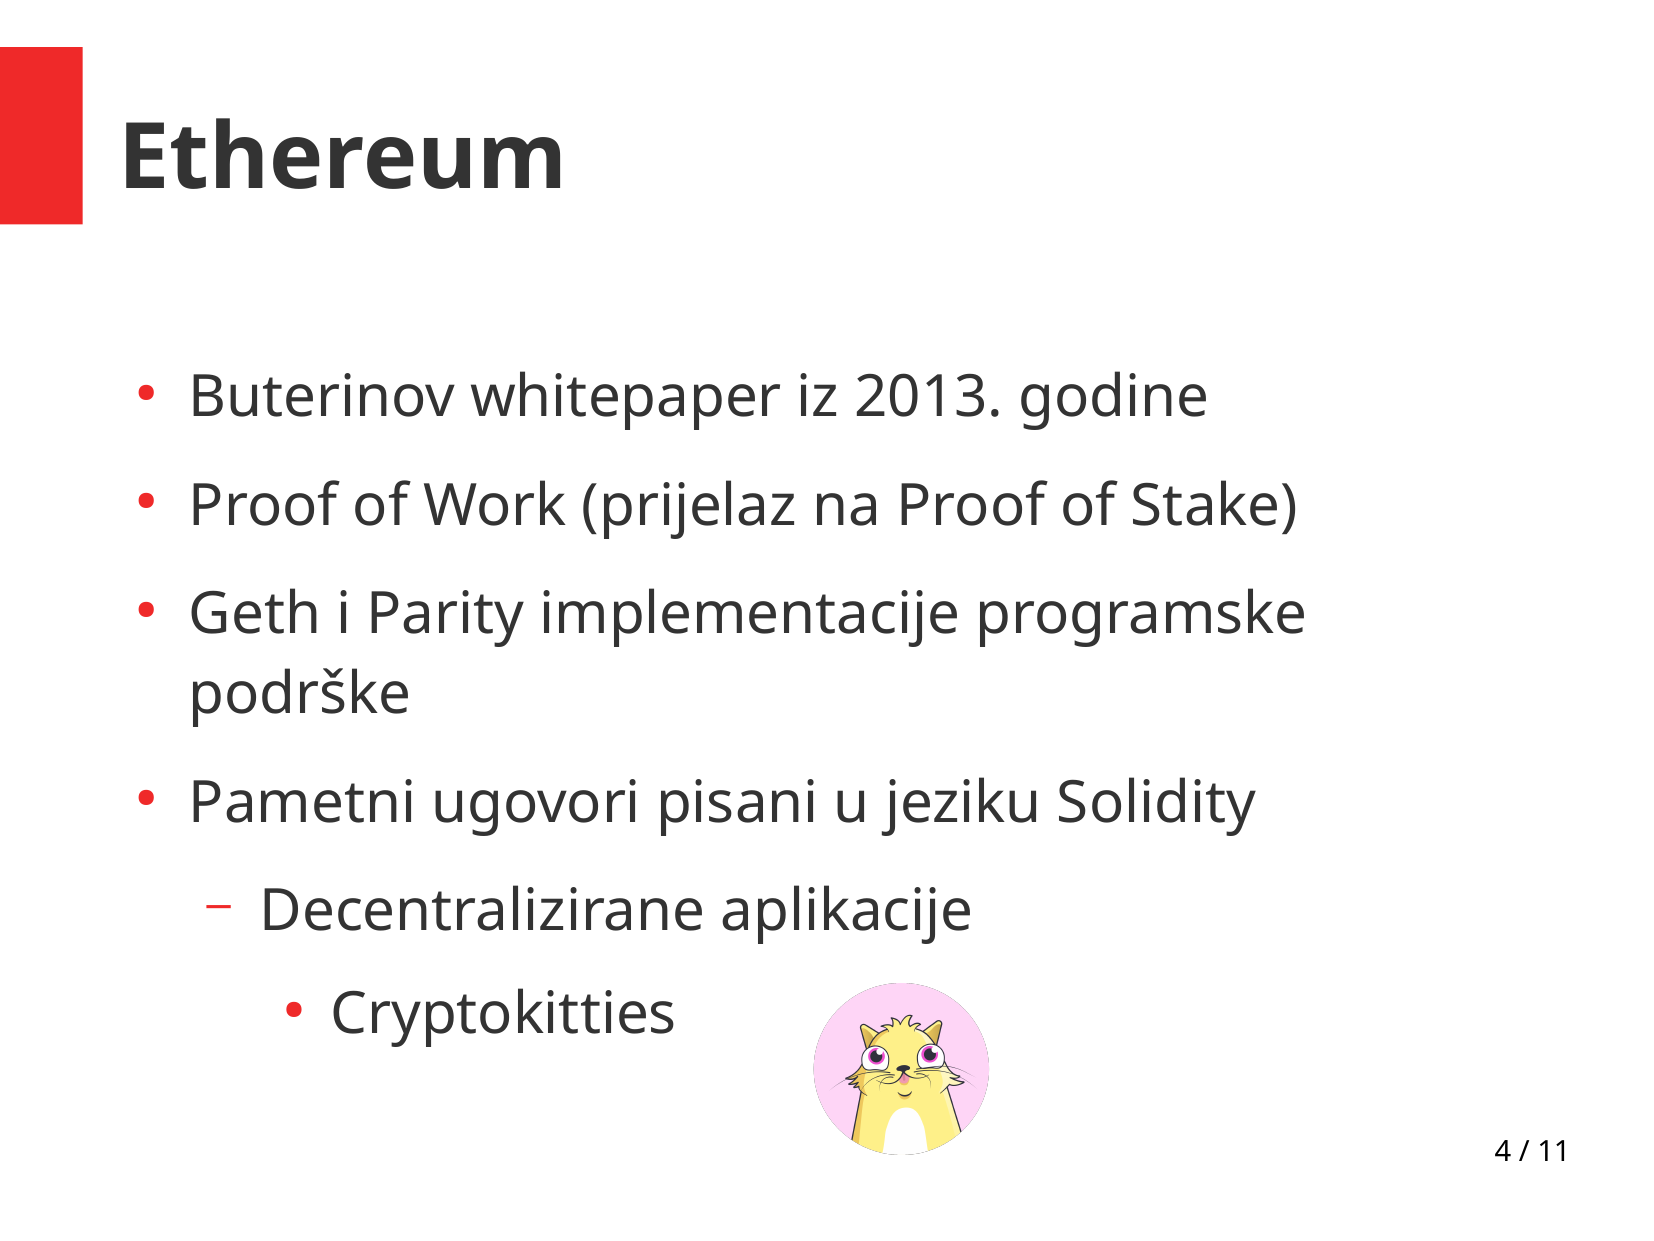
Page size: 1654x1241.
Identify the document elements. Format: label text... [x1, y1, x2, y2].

picture [811, 971, 991, 1156]
list Buterinov whitepaper iz 2013. godine Proof of Work (prijelaz na Proof of Stake) Geth i Parity implementacije programske podrške Pametni ugovori pisani u jeziku Solidity Decentralizirane aplikacije Cryptokitties [118, 354, 1536, 1074]
title Ethereum [118, 49, 1571, 257]
